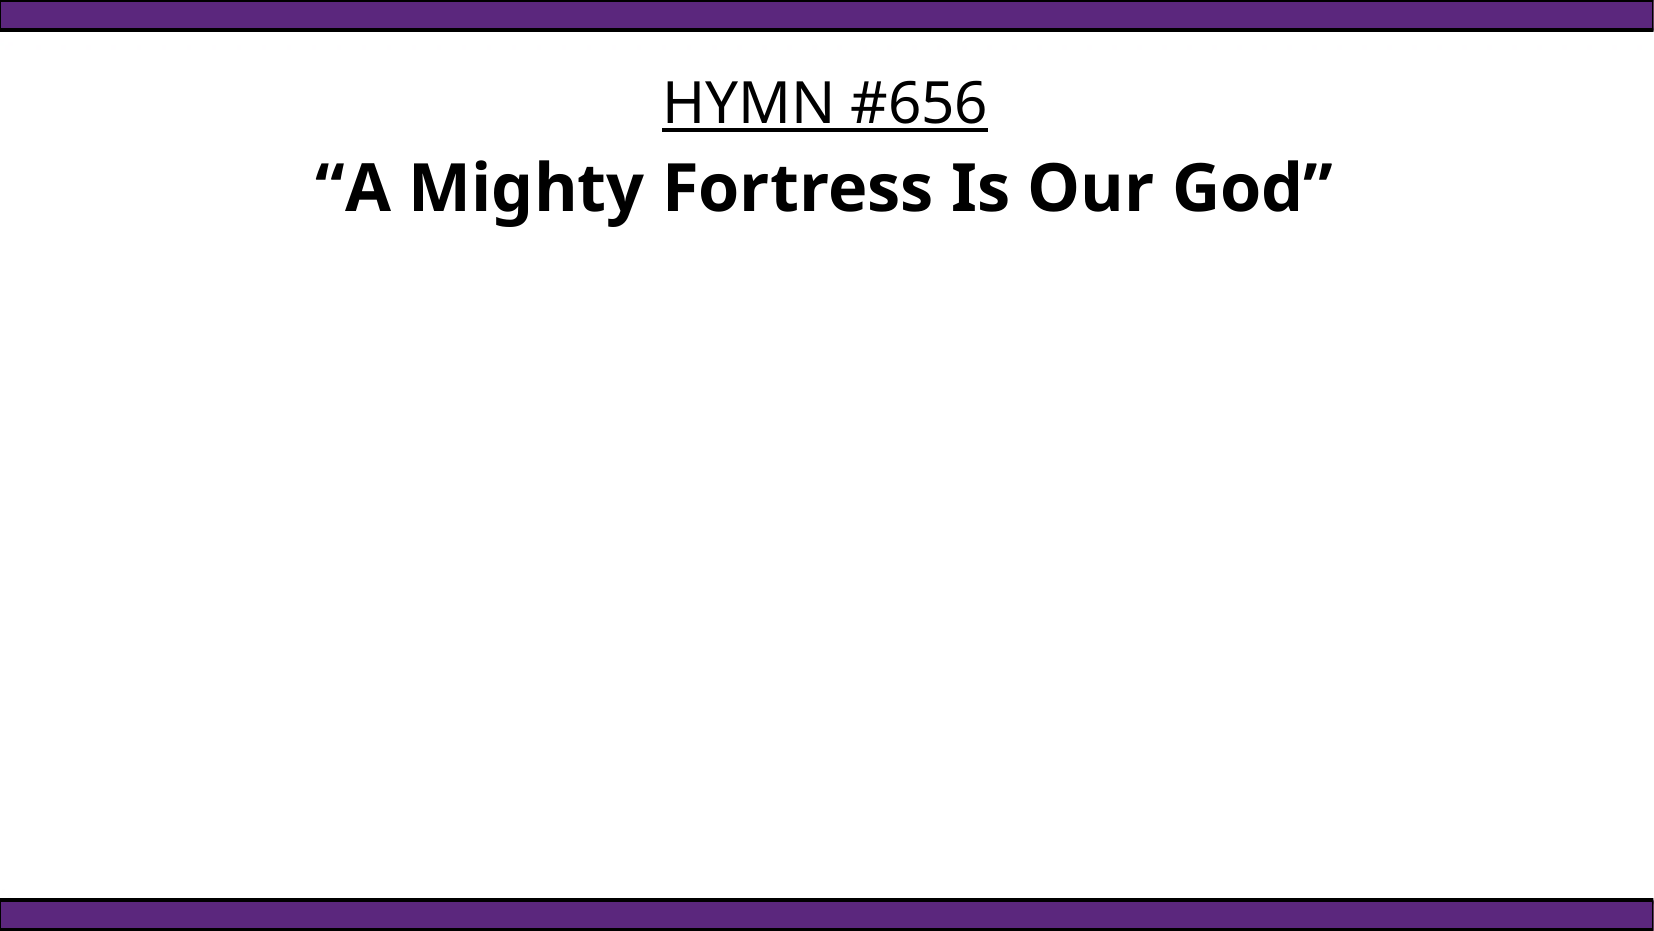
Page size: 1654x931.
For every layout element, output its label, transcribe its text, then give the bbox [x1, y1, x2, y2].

picture [0, 31, 1654, 900]
text_box HYMN #656 “A Mighty Fortress Is Our God” [105, 53, 1546, 256]
text_box [0, 900, 1654, 931]
text_box [0, 0, 1654, 31]
